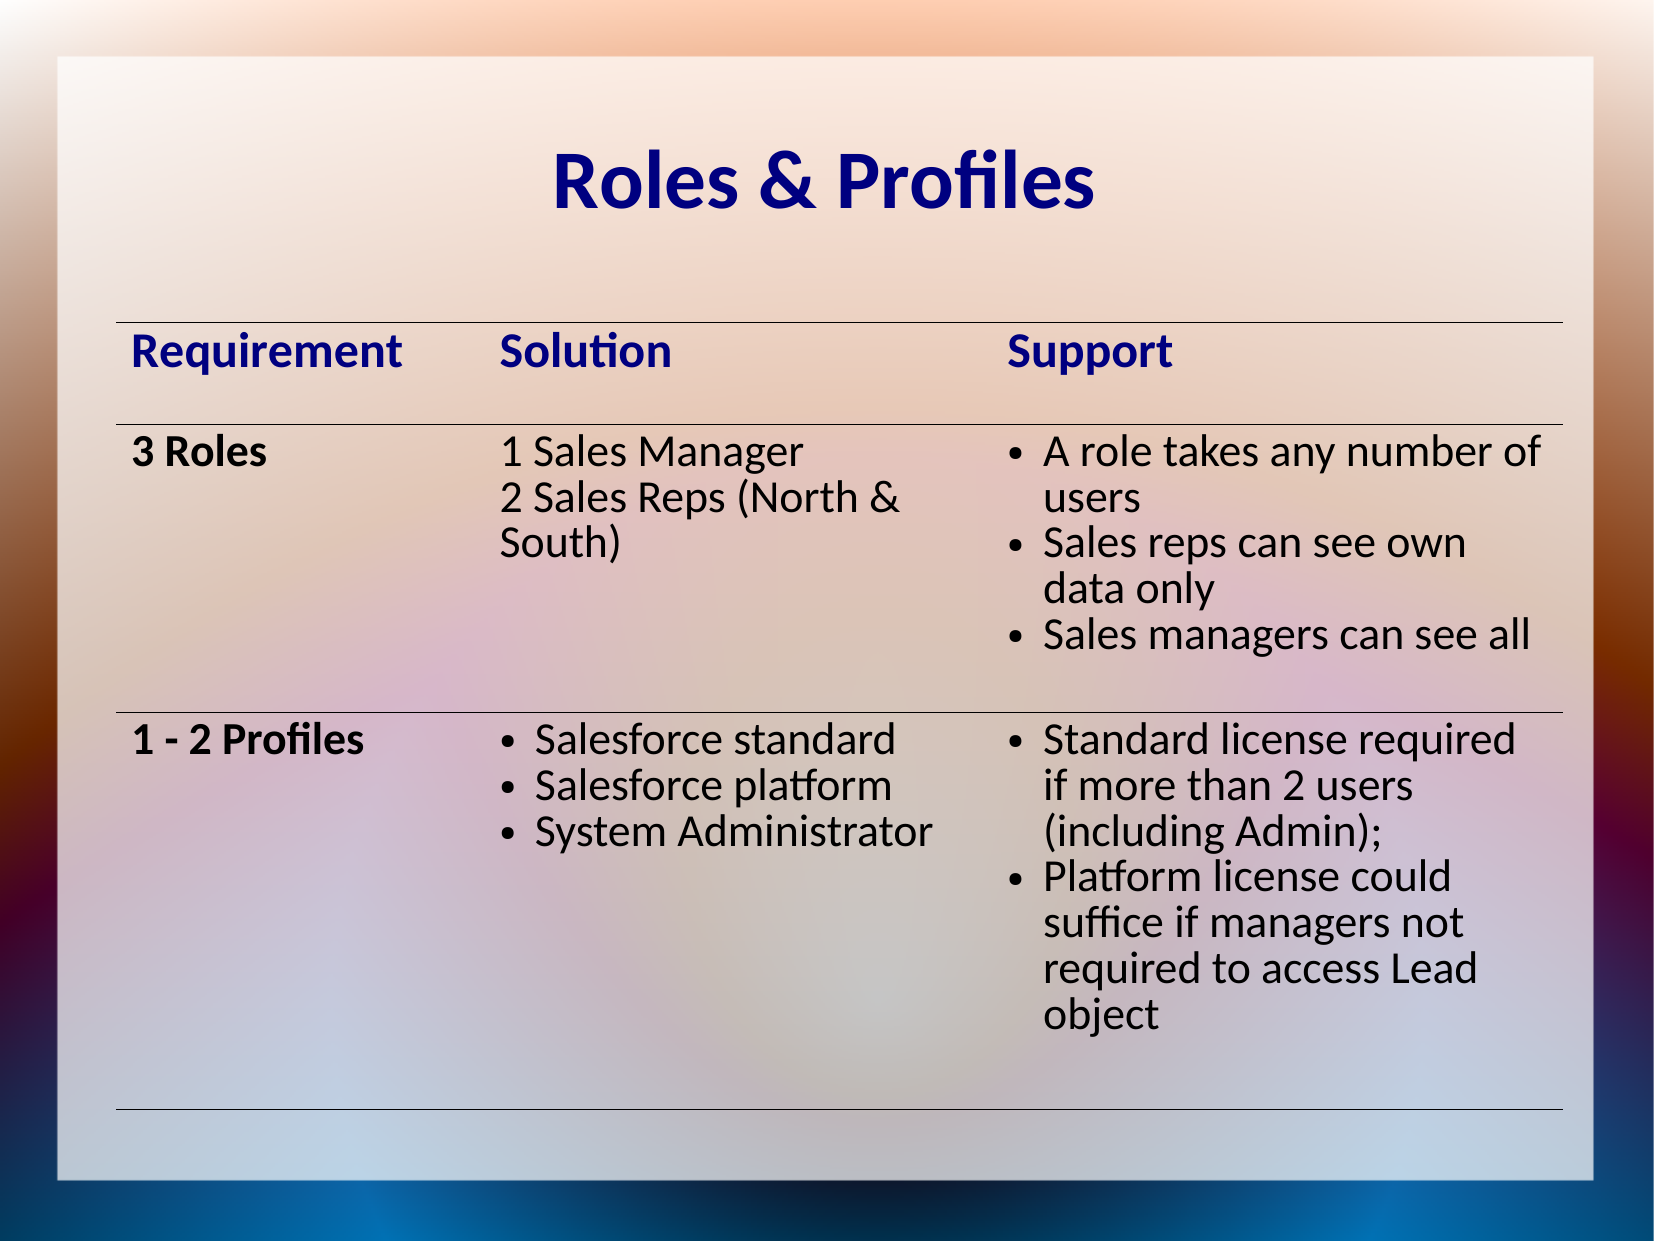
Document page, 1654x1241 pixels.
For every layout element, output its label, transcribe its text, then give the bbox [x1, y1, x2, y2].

title Roles & Profiles [80, 83, 1570, 291]
table_cell Salesforce standard Salesforce platform System Administrator [485, 713, 993, 1109]
table_cell Standard license required if more than 2 users (including Admin); Platform license could suffice if managers not required to access Lead object [993, 713, 1563, 1109]
table_cell 3 Roles [116, 425, 485, 712]
table_cell A role takes any number of users Sales reps can see own data only Sales managers can see all [993, 425, 1563, 712]
table_cell 1 - 2 Profiles [116, 713, 485, 1109]
table_header Requirement [116, 323, 485, 424]
table_cell 1 Sales Manager 2 Sales Reps (North & South) [485, 425, 993, 712]
table_header Support [993, 323, 1563, 424]
picture [0, 0, 1654, 1241]
table_header Solution [485, 323, 993, 424]
